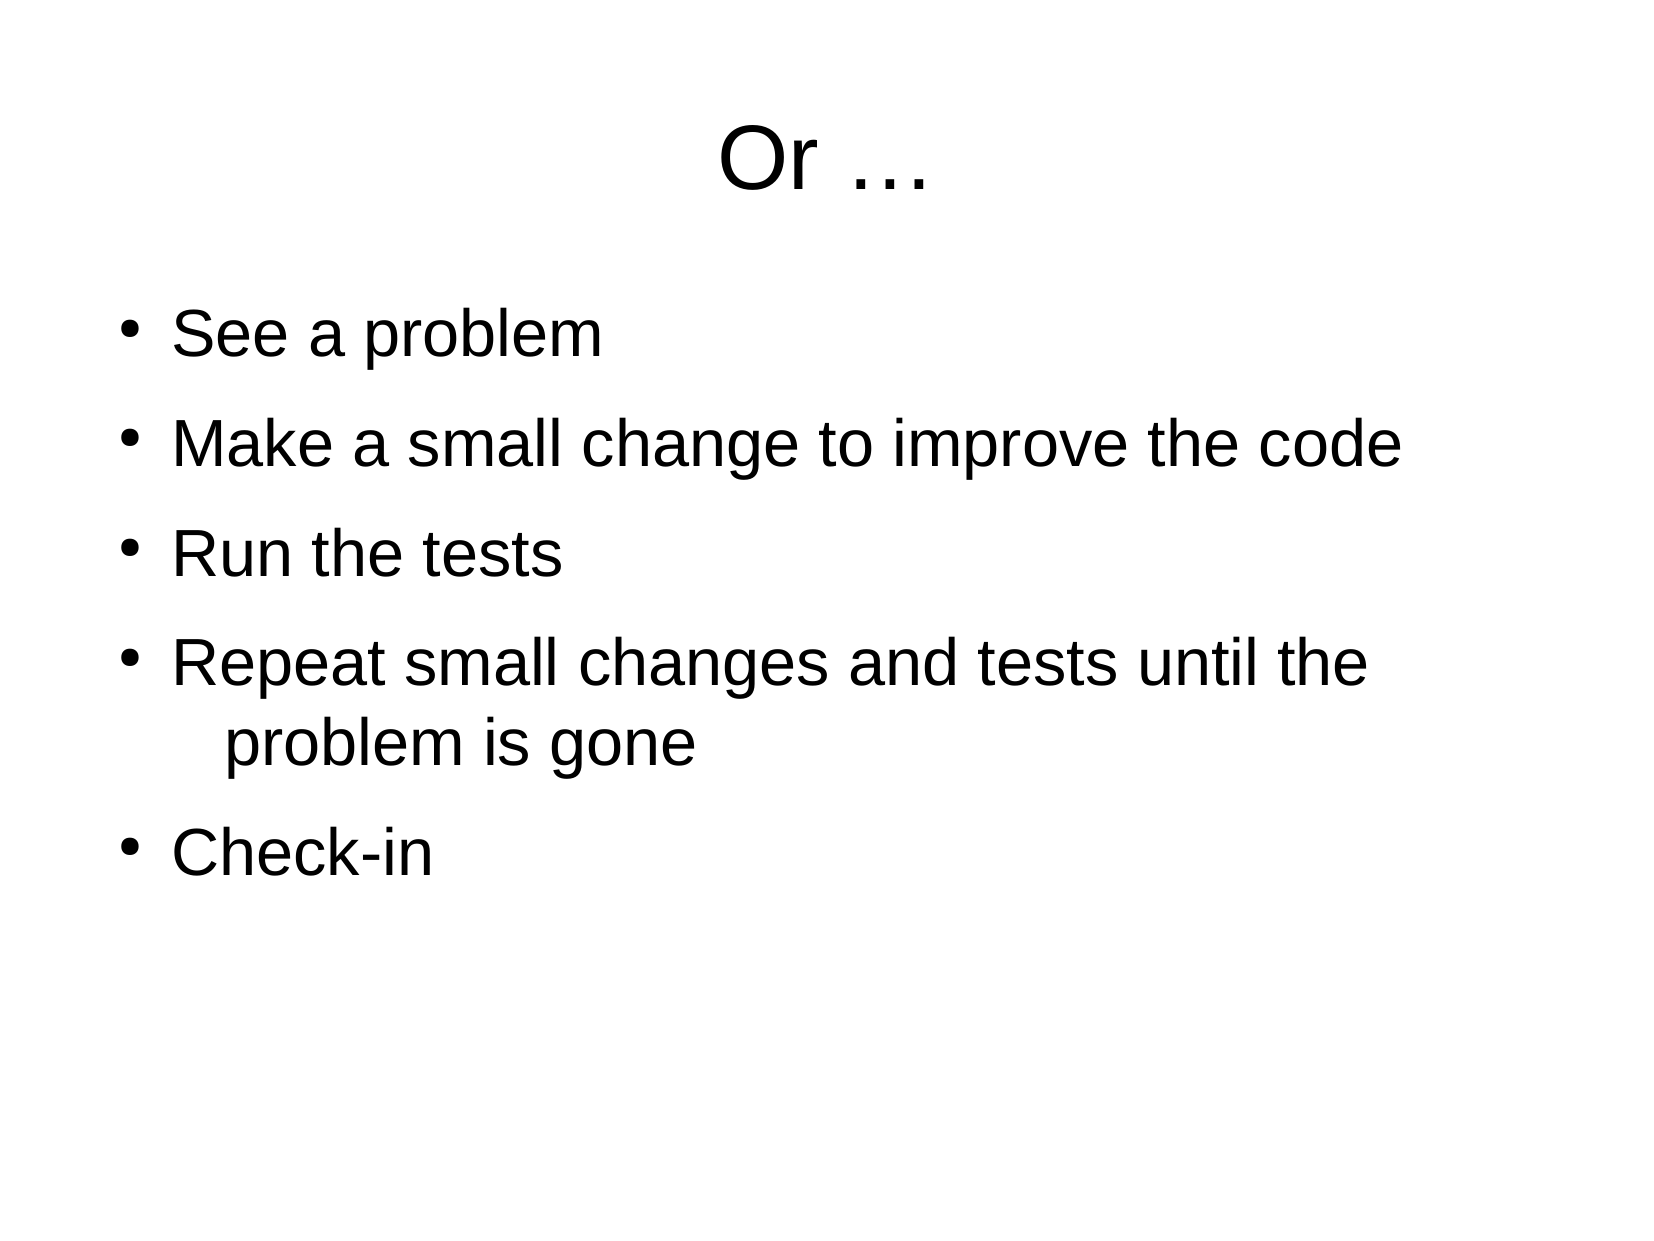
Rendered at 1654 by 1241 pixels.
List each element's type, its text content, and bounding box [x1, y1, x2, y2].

title Or … [82, 49, 1571, 257]
list See a problem Make a small change to improve the code Run the tests Repeat small changes and tests until the problem is gone Check-in [82, 290, 1571, 1109]
